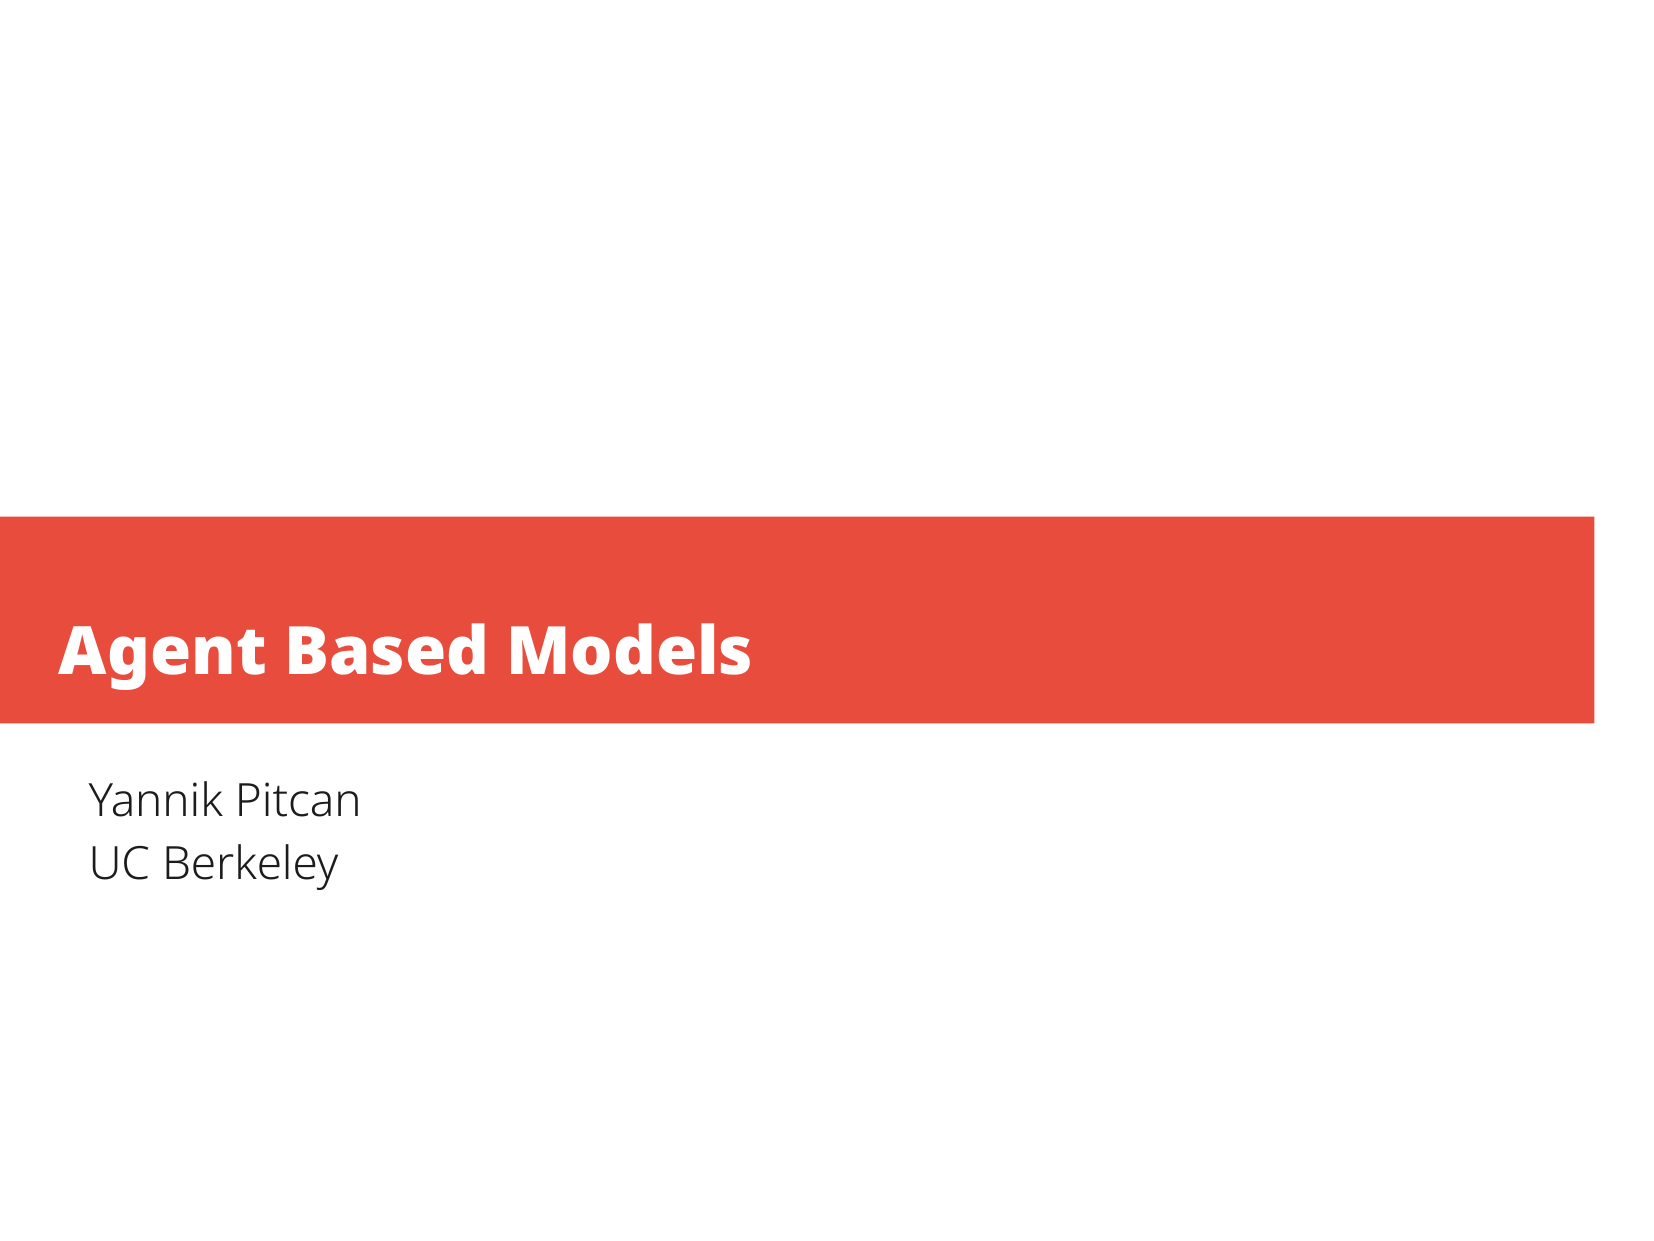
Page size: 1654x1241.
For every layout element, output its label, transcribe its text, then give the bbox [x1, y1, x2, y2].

title Agent Based Models [59, 546, 1595, 694]
subtitle Yannik Pitcan UC Berkeley [88, 767, 1595, 1182]
